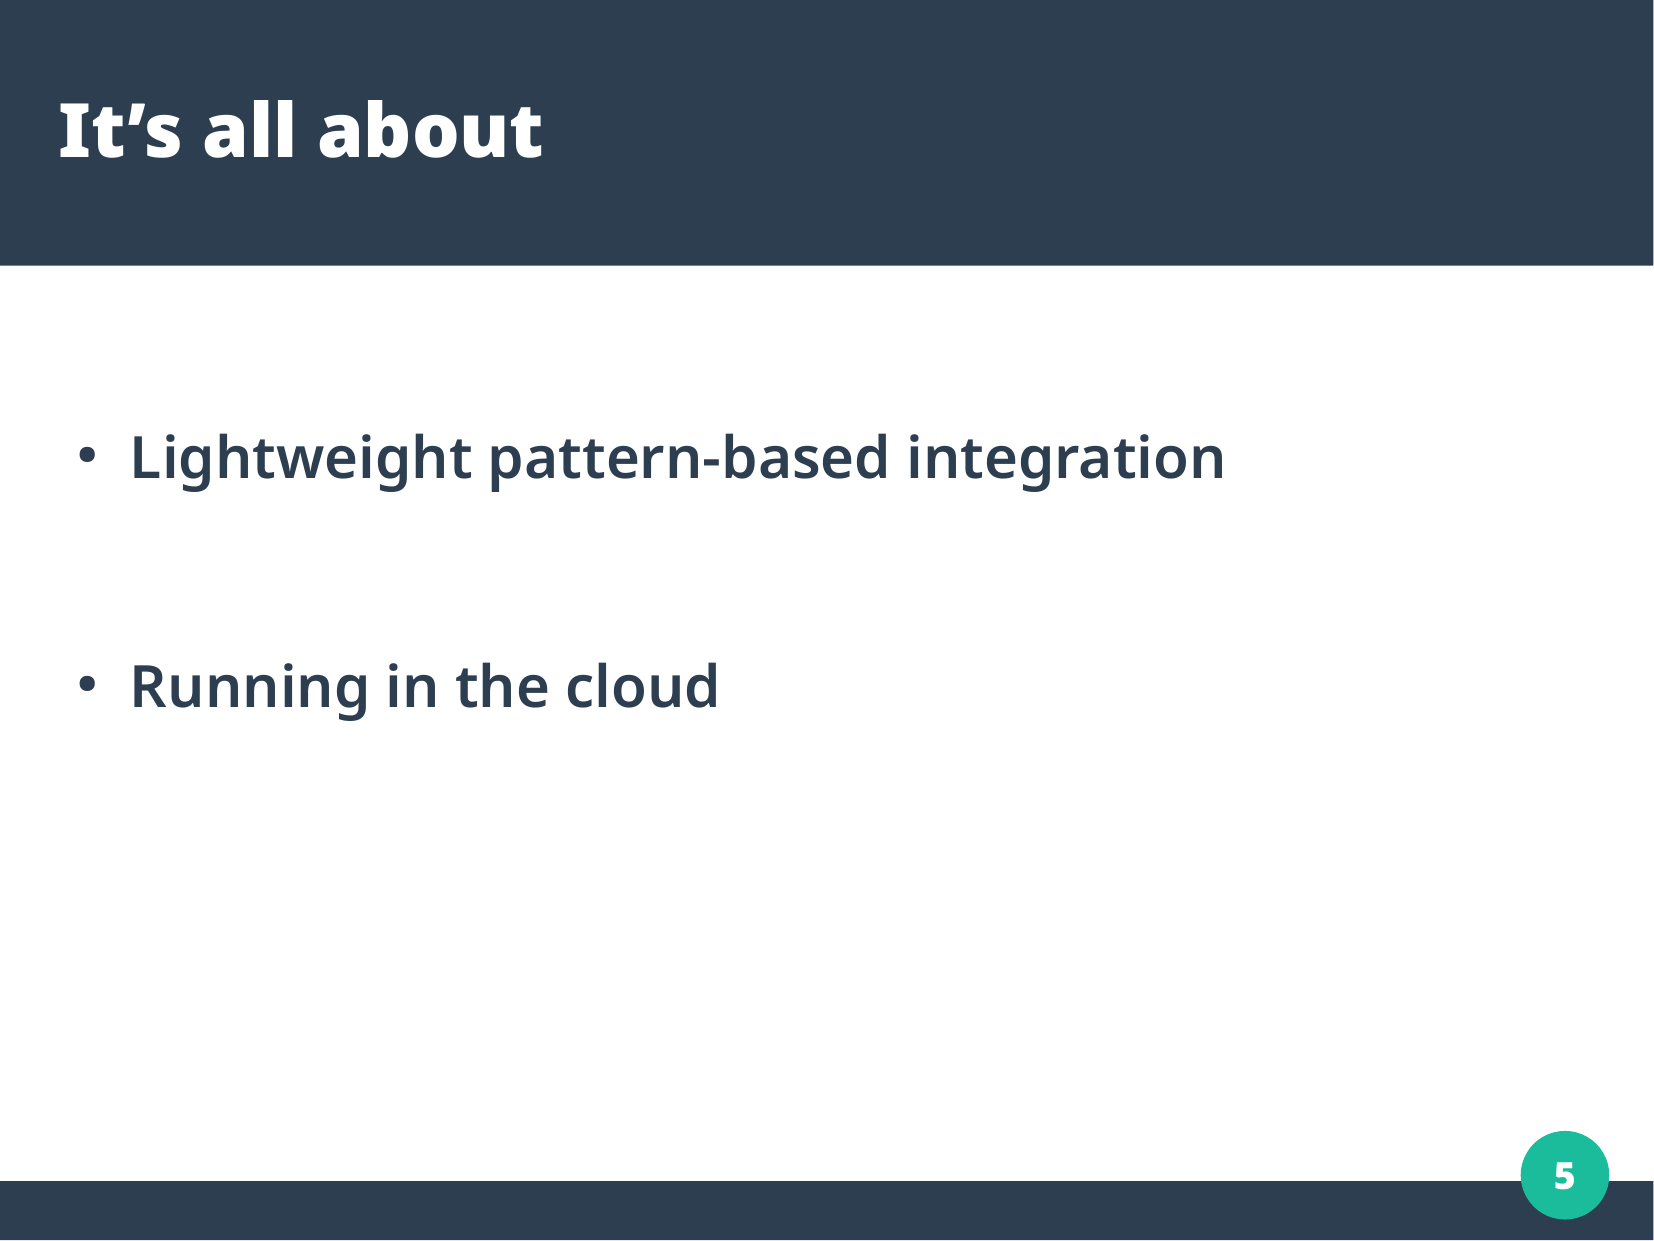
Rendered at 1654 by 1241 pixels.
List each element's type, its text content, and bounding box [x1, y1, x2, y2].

list Lightweight pattern-based integration Running in the cloud [59, 324, 1595, 1152]
title It’s all about [59, 49, 1595, 207]
